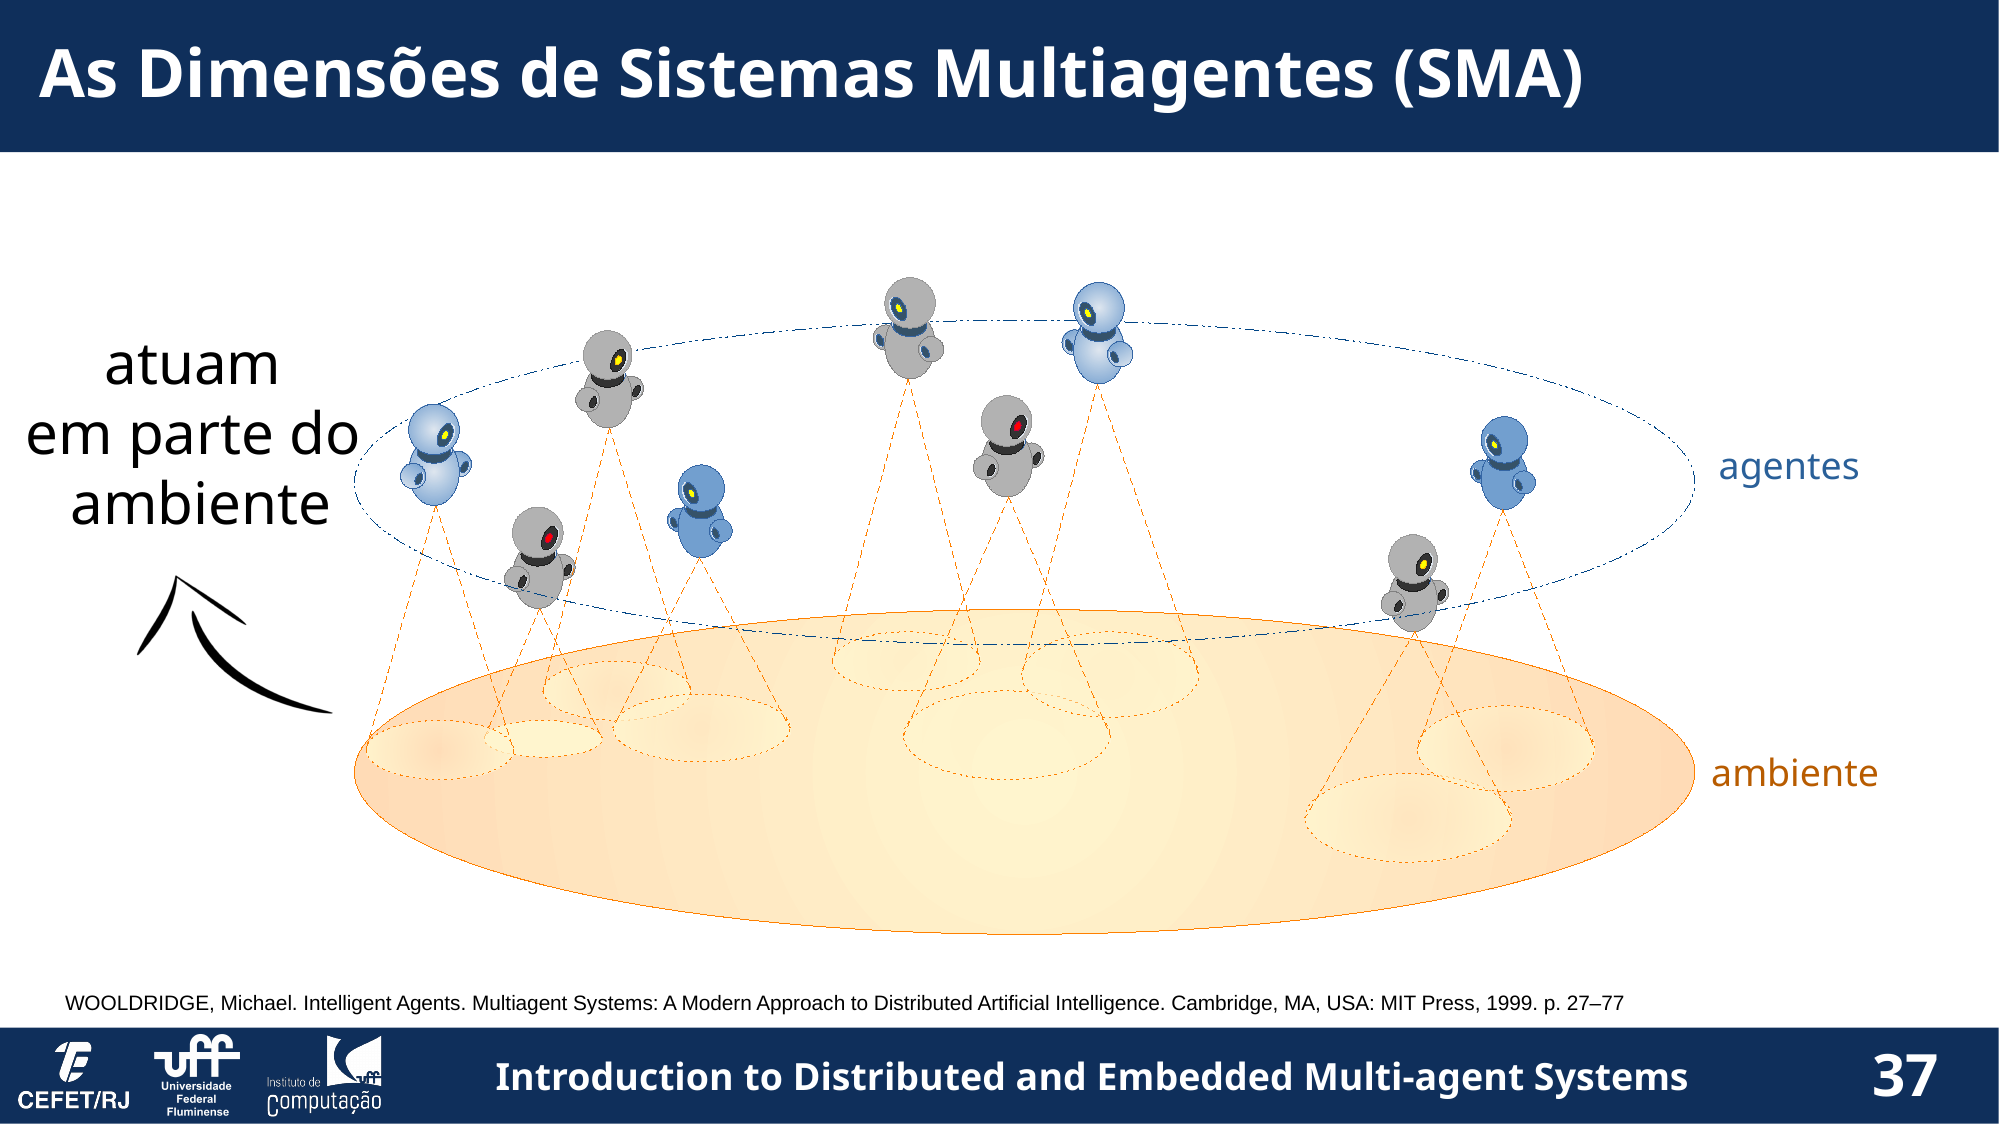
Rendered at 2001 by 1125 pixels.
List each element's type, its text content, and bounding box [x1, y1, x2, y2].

text_box [504, 507, 576, 609]
text_box [1381, 534, 1449, 632]
text_box [1061, 282, 1133, 384]
text_box [575, 330, 644, 428]
text_box atuam em parte do ambiente [0, 318, 408, 544]
picture [153, 1033, 241, 1121]
text_box agentes [1612, 434, 1967, 495]
text_box WOOLDRIDGE, Michael. Intelligent Agents. Multiagent Systems: A Modern Approach to Distributed Artificial Intelligence. Cambridge, MA, USA: MIT Press, 1999. p. 27–77 [50, 982, 1969, 1023]
text_box [408, 404, 472, 506]
text_box [667, 464, 733, 558]
text_box [1470, 416, 1536, 510]
picture [265, 1033, 383, 1117]
text_box ambiente [1618, 741, 1973, 802]
picture [18, 1021, 129, 1125]
text_box As Dimensões de Sistemas Multiagentes (SMA) [25, 23, 1999, 119]
text_box [873, 277, 944, 379]
picture [116, 564, 334, 782]
text_box [354, 609, 1684, 935]
text_box [973, 395, 1045, 497]
